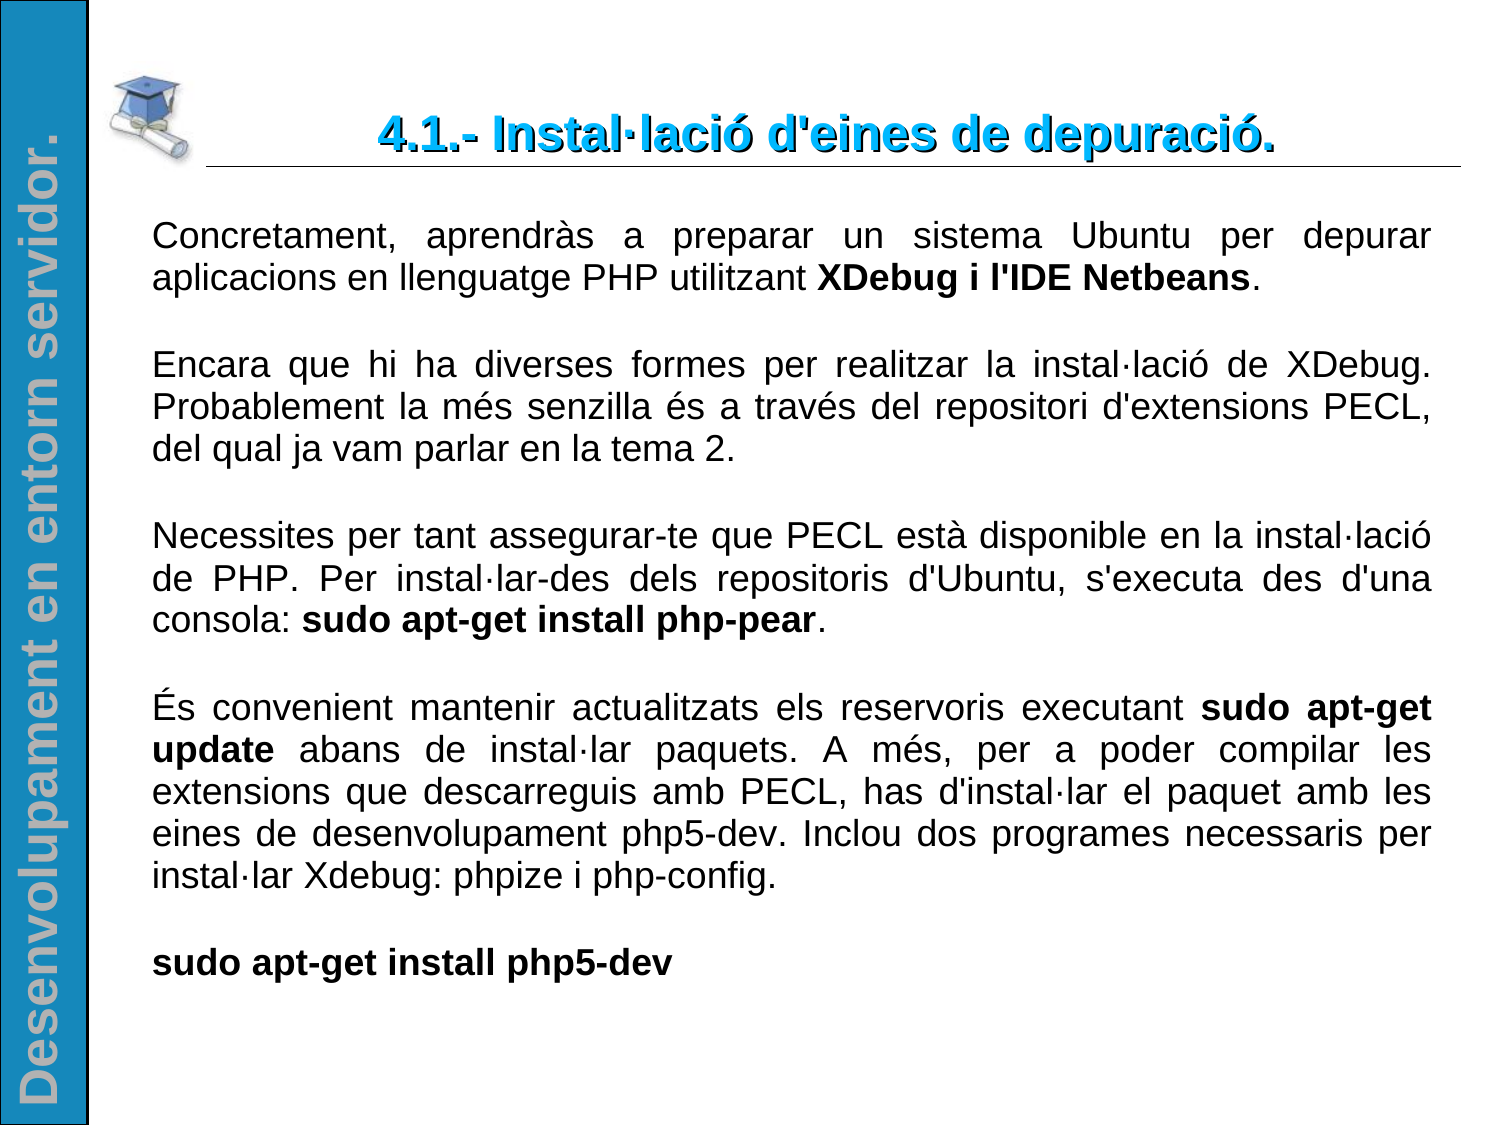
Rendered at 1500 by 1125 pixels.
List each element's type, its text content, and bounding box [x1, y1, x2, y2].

text_box Concretament, aprendràs a preparar un sistema Ubuntu per depurar aplicacions en llenguatge PHP utilitzant XDebug i l'IDE Netbeans. Encara que hi ha diverses formes per realitzar la instal·lació de XDebug. Probablement la més senzilla és a través del repositori d'extensions PECL, del qual ja vam parlar en la tema 2. Necessites per tant assegurar-te que PECL està disponible en la instal·lació de PHP. Per instal·lar-des dels repositoris d'Ubuntu, s'executa des d'una consola: sudo apt-get install php-pear. És convenient mantenir actualitzats els reservoris executant sudo apt-get update abans de instal·lar paquets. A més, per a poder compilar les extensions que descarreguis amb PECL, has d'instal·lar el paquet amb les eines de desenvolupament php5-dev. Inclou dos programes necessaris per instal·lar Xdebug: phpize i php-config. sudo apt-get install php5-dev [137, 206, 1447, 992]
picture [93, 61, 206, 174]
title 4.1.- Instal·lació d'eines de depuració. [206, 88, 1447, 178]
